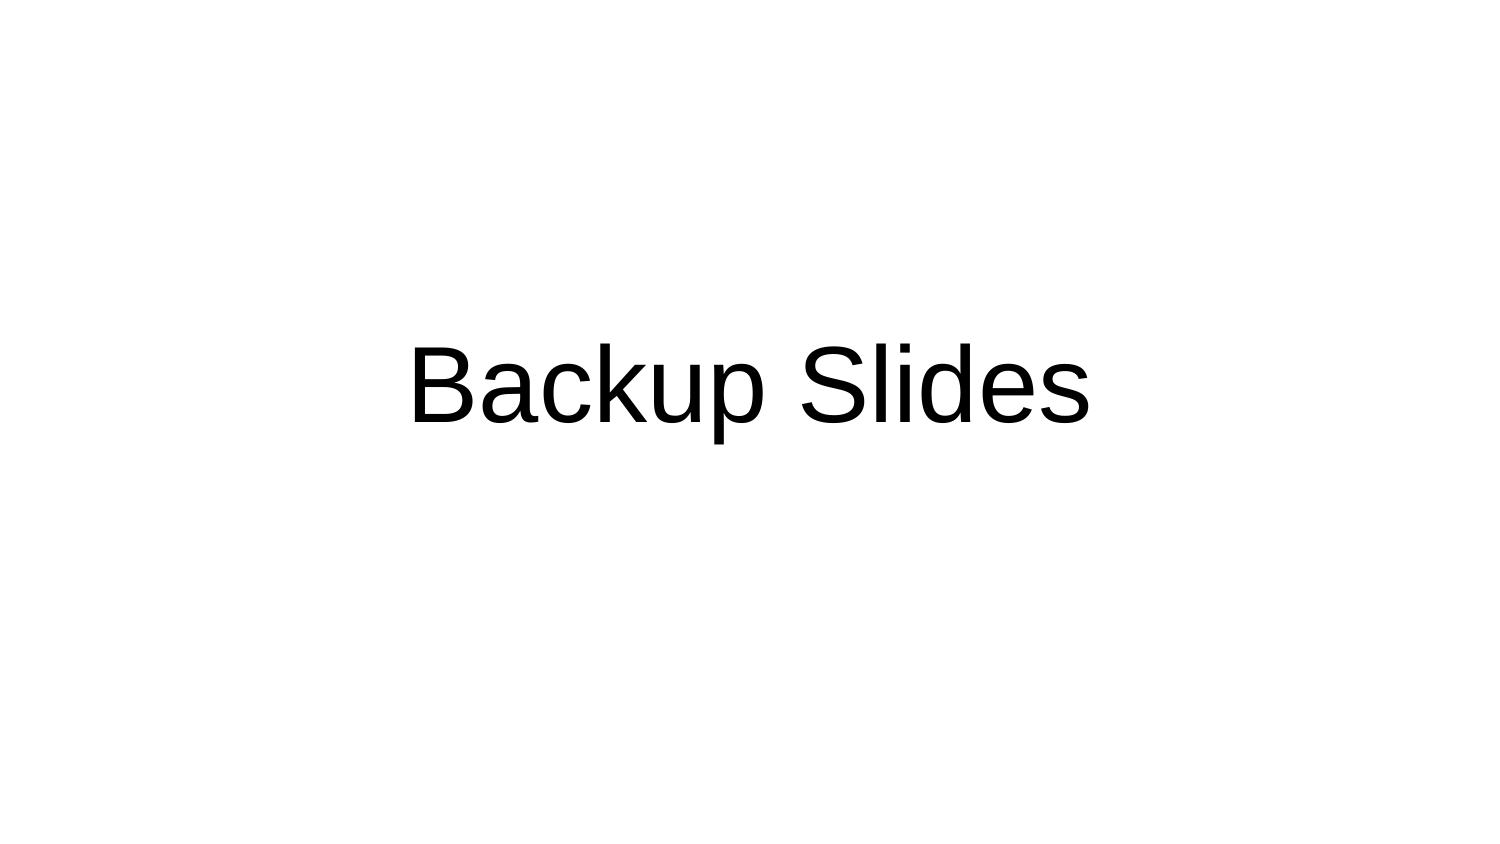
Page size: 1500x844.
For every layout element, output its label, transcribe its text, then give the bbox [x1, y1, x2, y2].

title Backup Slides [51, 122, 1449, 459]
